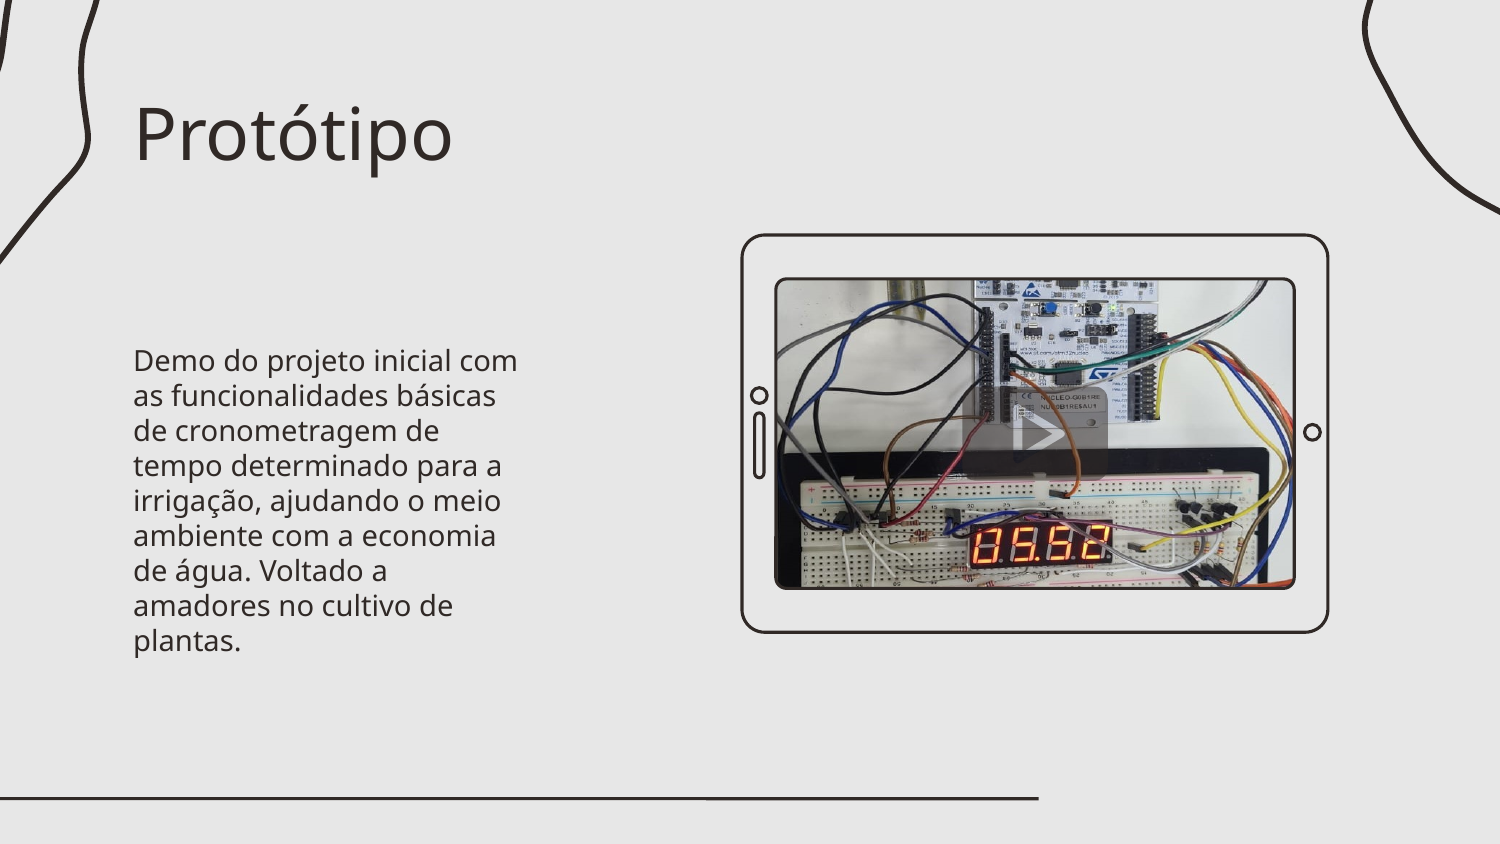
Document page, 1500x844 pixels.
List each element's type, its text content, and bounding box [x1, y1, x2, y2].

text_box [1304, 424, 1321, 441]
text_box [775, 278, 1295, 589]
subtitle Demo do projeto inicial com as funcionalidades básicas de cronometragem de tempo determinado para a irrigação, ajudando o meio ambiente com a economia de água. Voltado a amadores no cultivo de plantas. [118, 327, 541, 505]
title Protótipo [118, 72, 823, 167]
